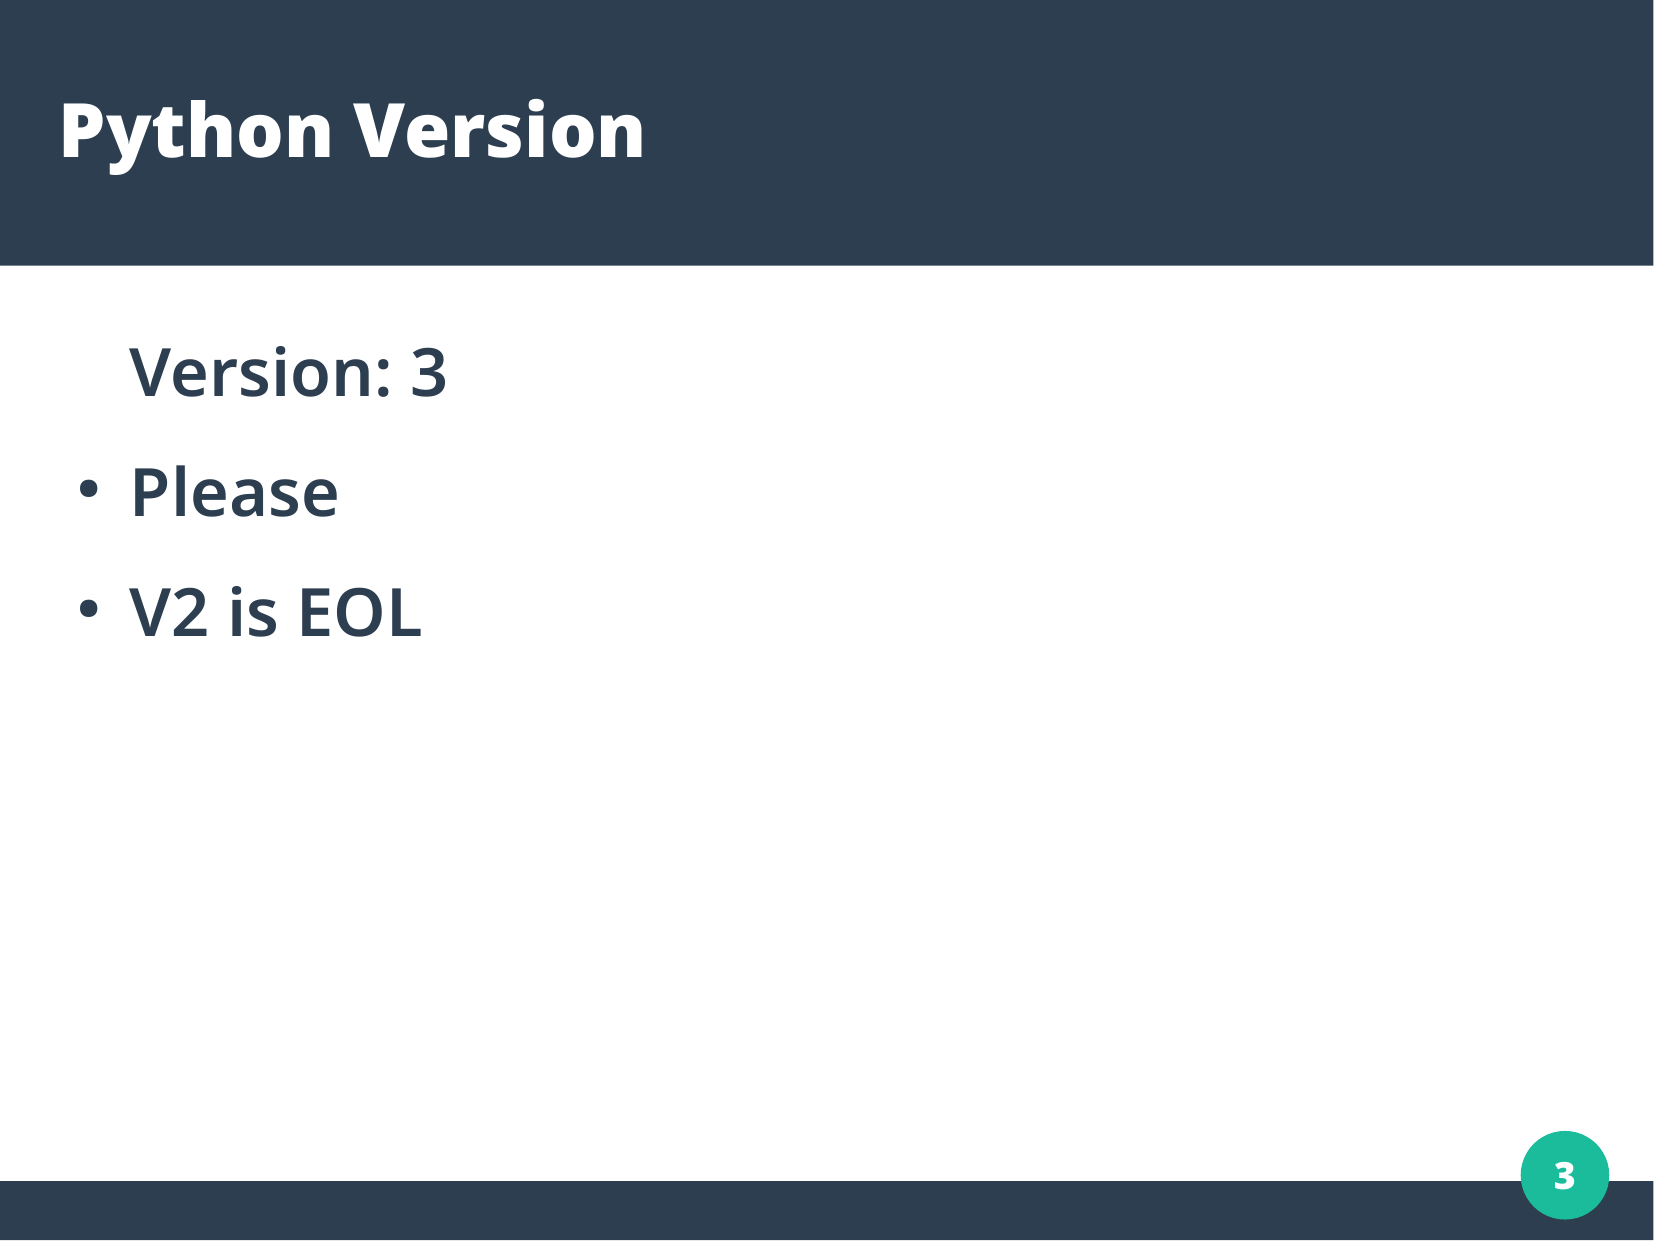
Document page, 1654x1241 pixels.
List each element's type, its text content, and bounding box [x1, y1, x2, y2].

title Python Version [59, 49, 1595, 207]
list Version: 3 Please V2 is EOL [59, 324, 1595, 1152]
